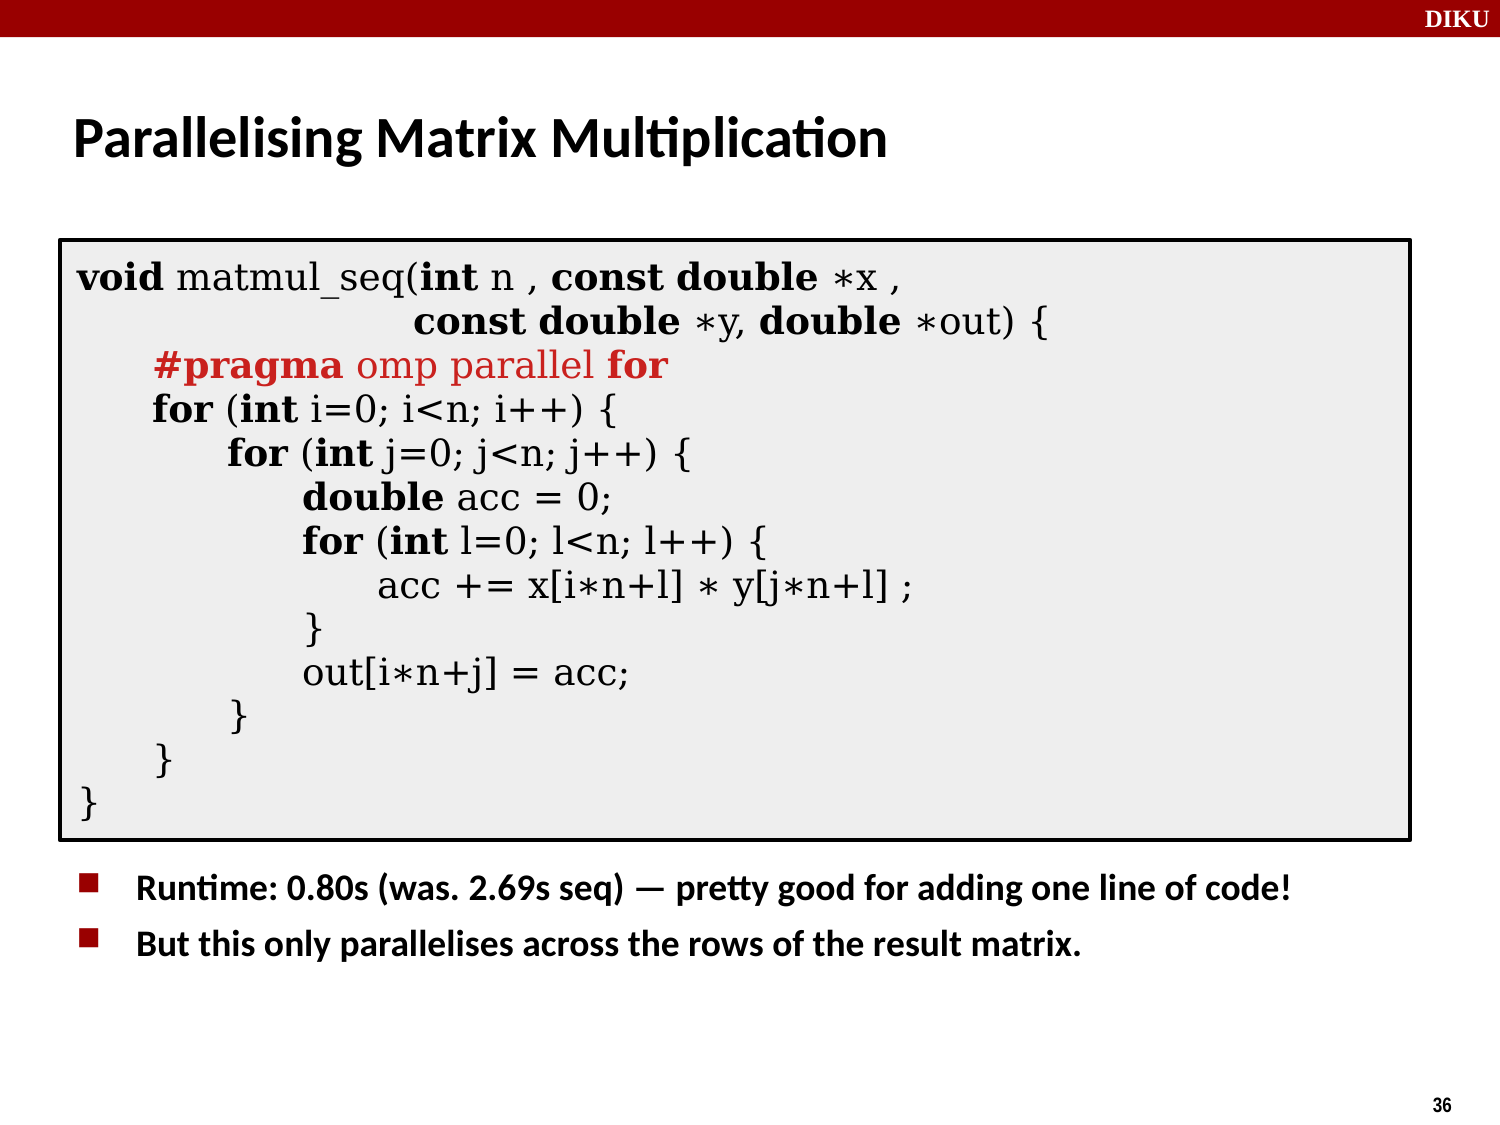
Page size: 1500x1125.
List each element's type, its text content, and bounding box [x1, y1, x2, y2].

text_box Runtime: 0.80s (was. 2.69s seq) — pretty good for adding one line of code! But this only parallelises across the rows of the result matrix. [65, 855, 1361, 1006]
text_box Parallelising Matrix Multiplication [58, 71, 1304, 197]
text_box void matmul_seq(int n , const double ∗x , const double ∗y, double ∗out) { #pragma omp parallel for for (int i=0; i<n; i++) { for (int j=0; j<n; j++) { double acc = 0; for (int l=0; l<n; l++) { acc += x[i∗n+l] ∗ y[j∗n+l] ; } out[i∗n+j] = acc; } } } [60, 239, 1411, 841]
